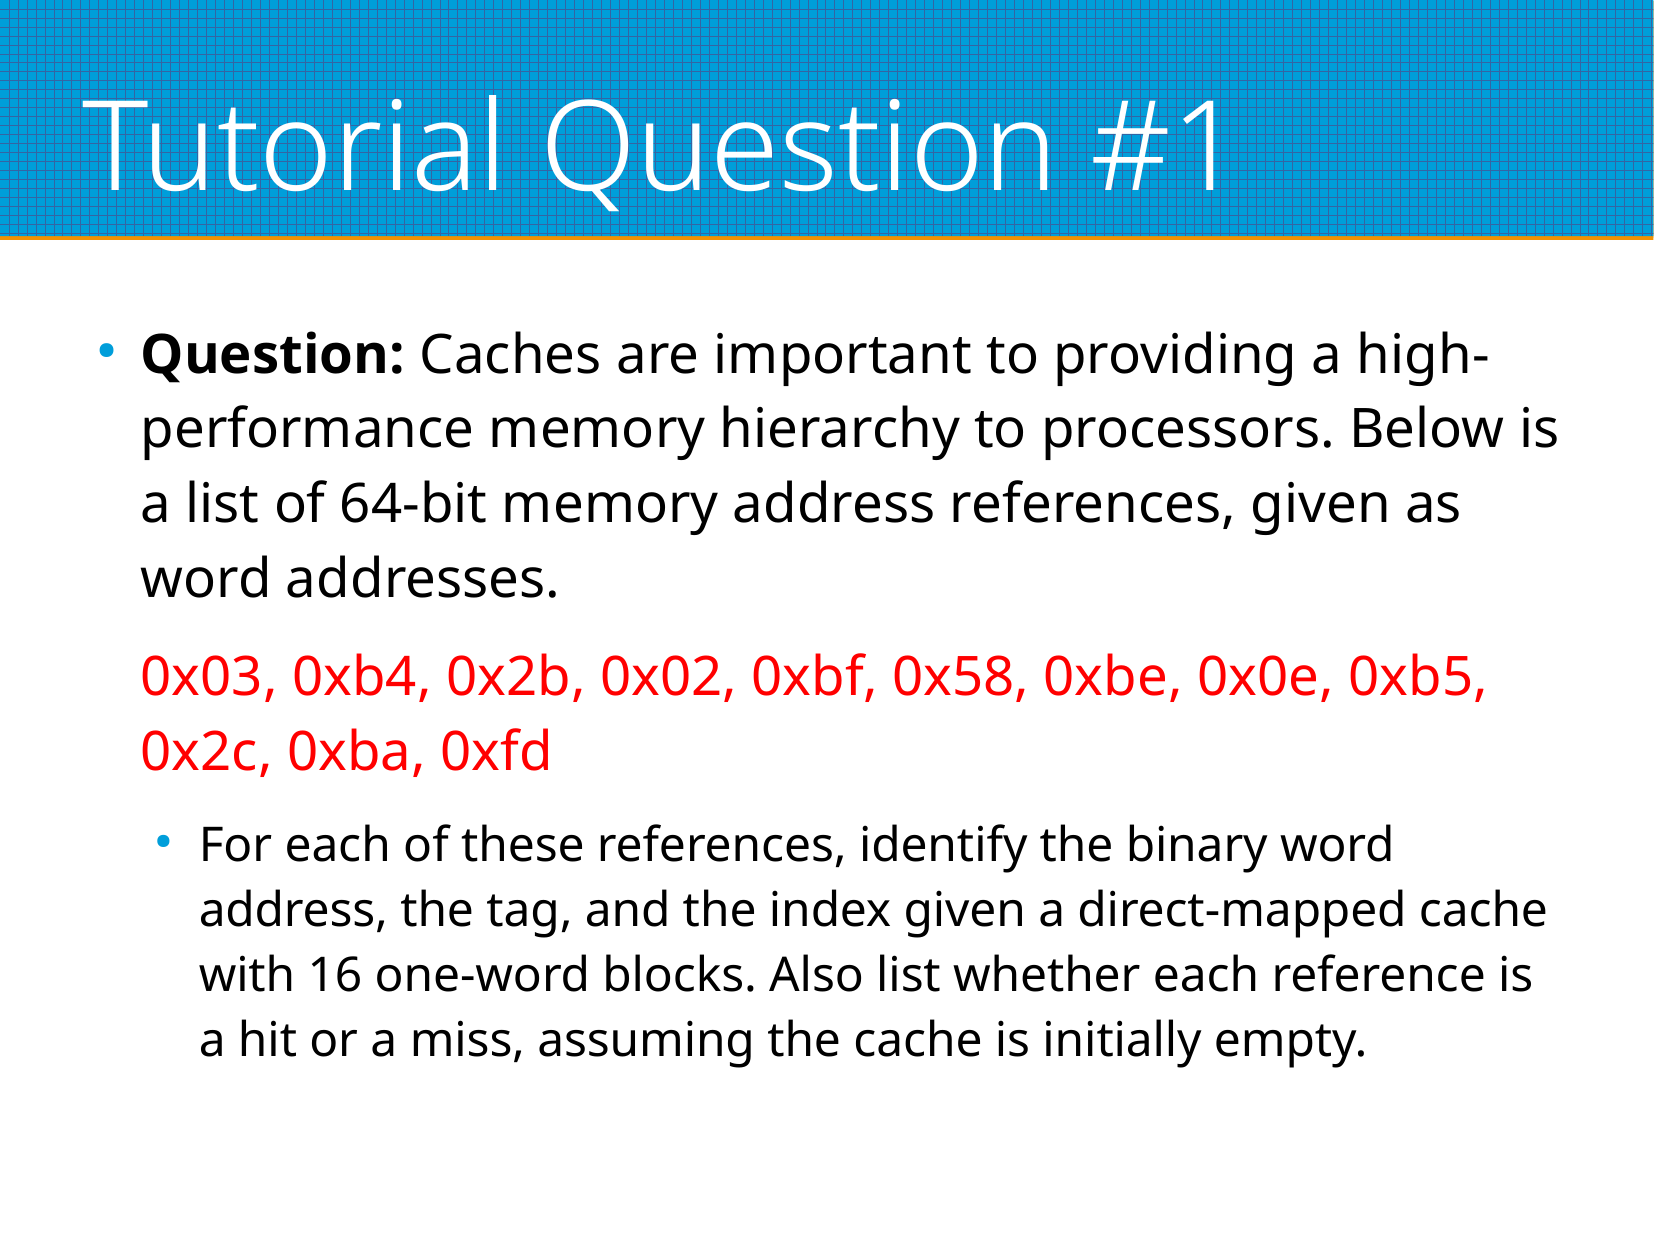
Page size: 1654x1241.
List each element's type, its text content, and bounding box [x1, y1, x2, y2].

list Question: Caches are important to providing a high-performance memory hierarchy to processors. Below is a list of 64-bit memory address references, given as word addresses. 0x03, 0xb4, 0x2b, 0x02, 0xbf, 0x58, 0xbe, 0x0e, 0xb5, 0x2c, 0xba, 0xfd For each of these references, identify the binary word address, the tag, and the index given a direct-mapped cache with 16 one-word blocks. Also list whether each reference is a hit or a miss, assuming the cache is initially empty. [82, 314, 1563, 1093]
title Tutorial Question #1 [82, 19, 1571, 227]
